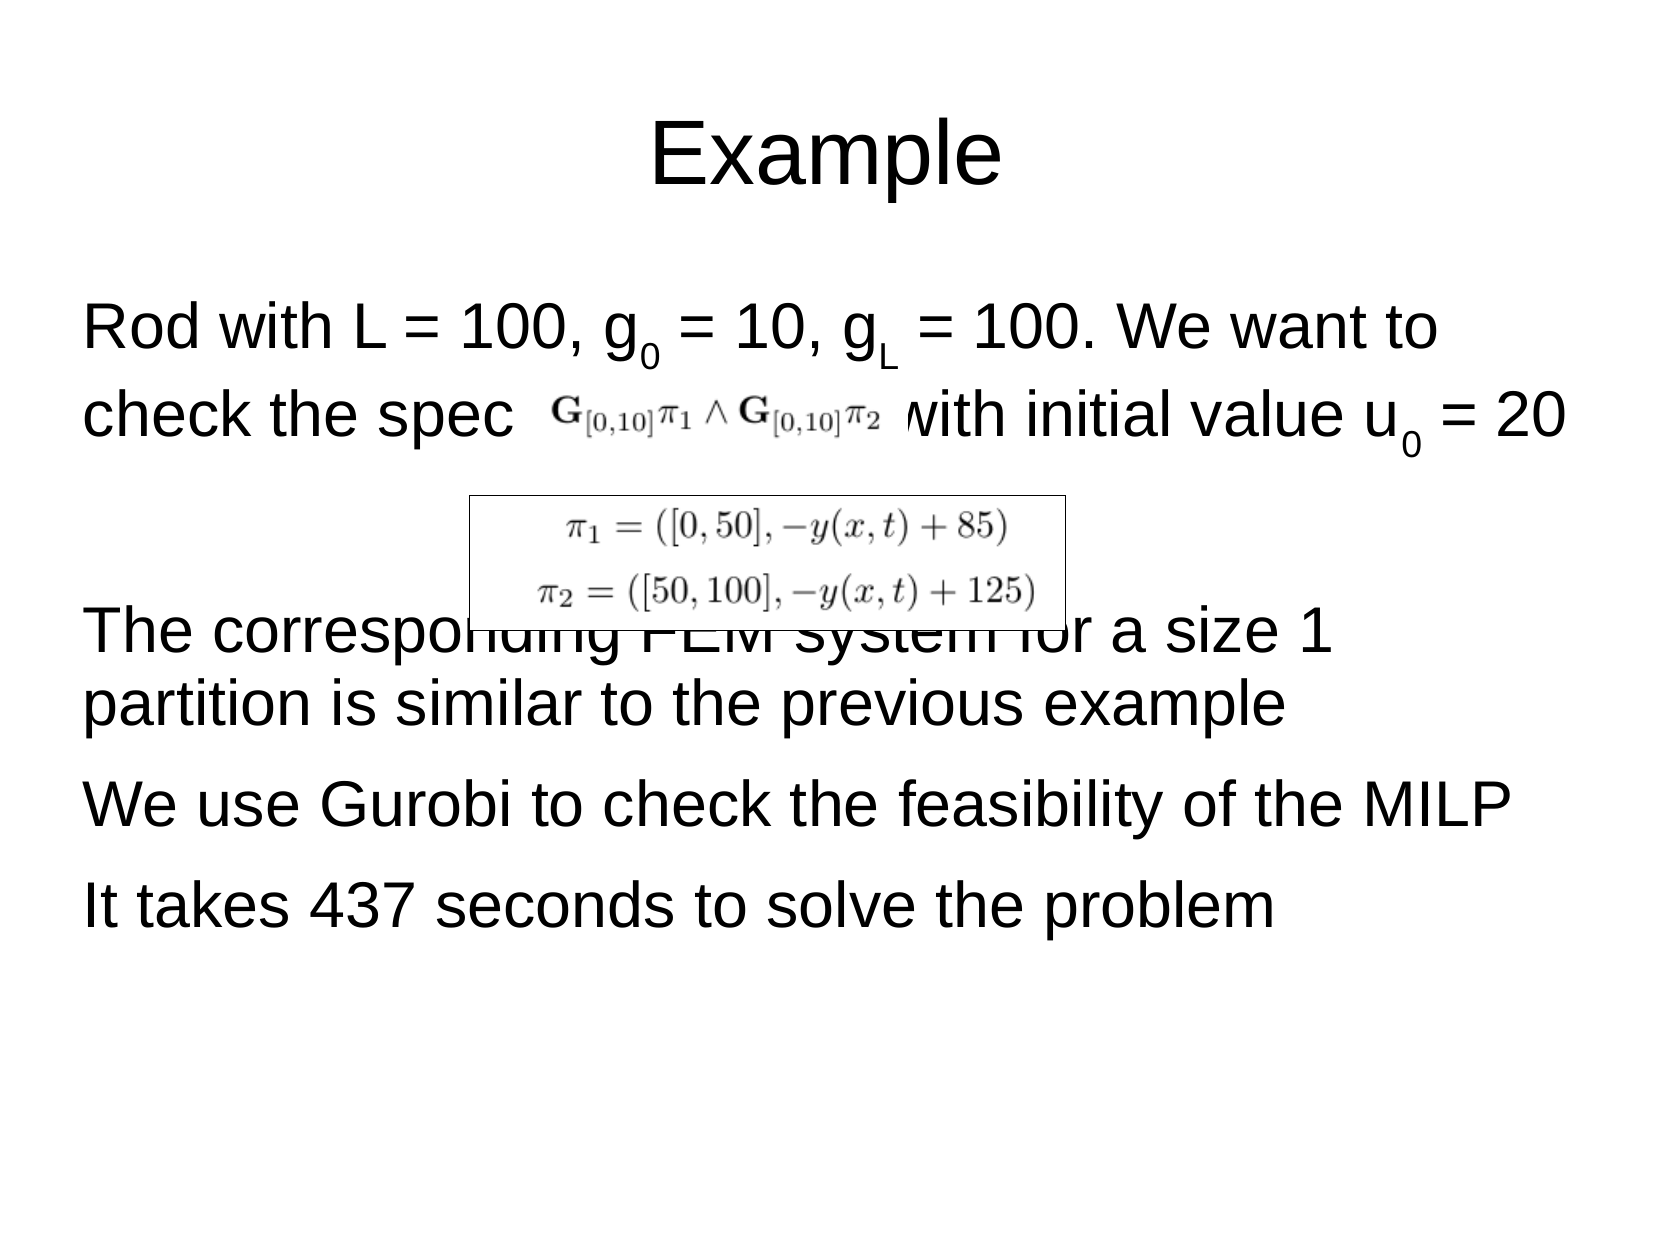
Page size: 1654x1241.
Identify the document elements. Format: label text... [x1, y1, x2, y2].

picture [469, 494, 1066, 631]
picture [525, 383, 908, 451]
list Rod with L = 100, g0 = 10, gL = 100. We want to check the spec with initial value u0 = 20 The corresponding FEM system for a size 1 partition is similar to the previous example We use Gurobi to check the feasibility of the MILP It takes 437 seconds to solve the problem [82, 290, 1571, 1010]
title Example [82, 49, 1571, 257]
